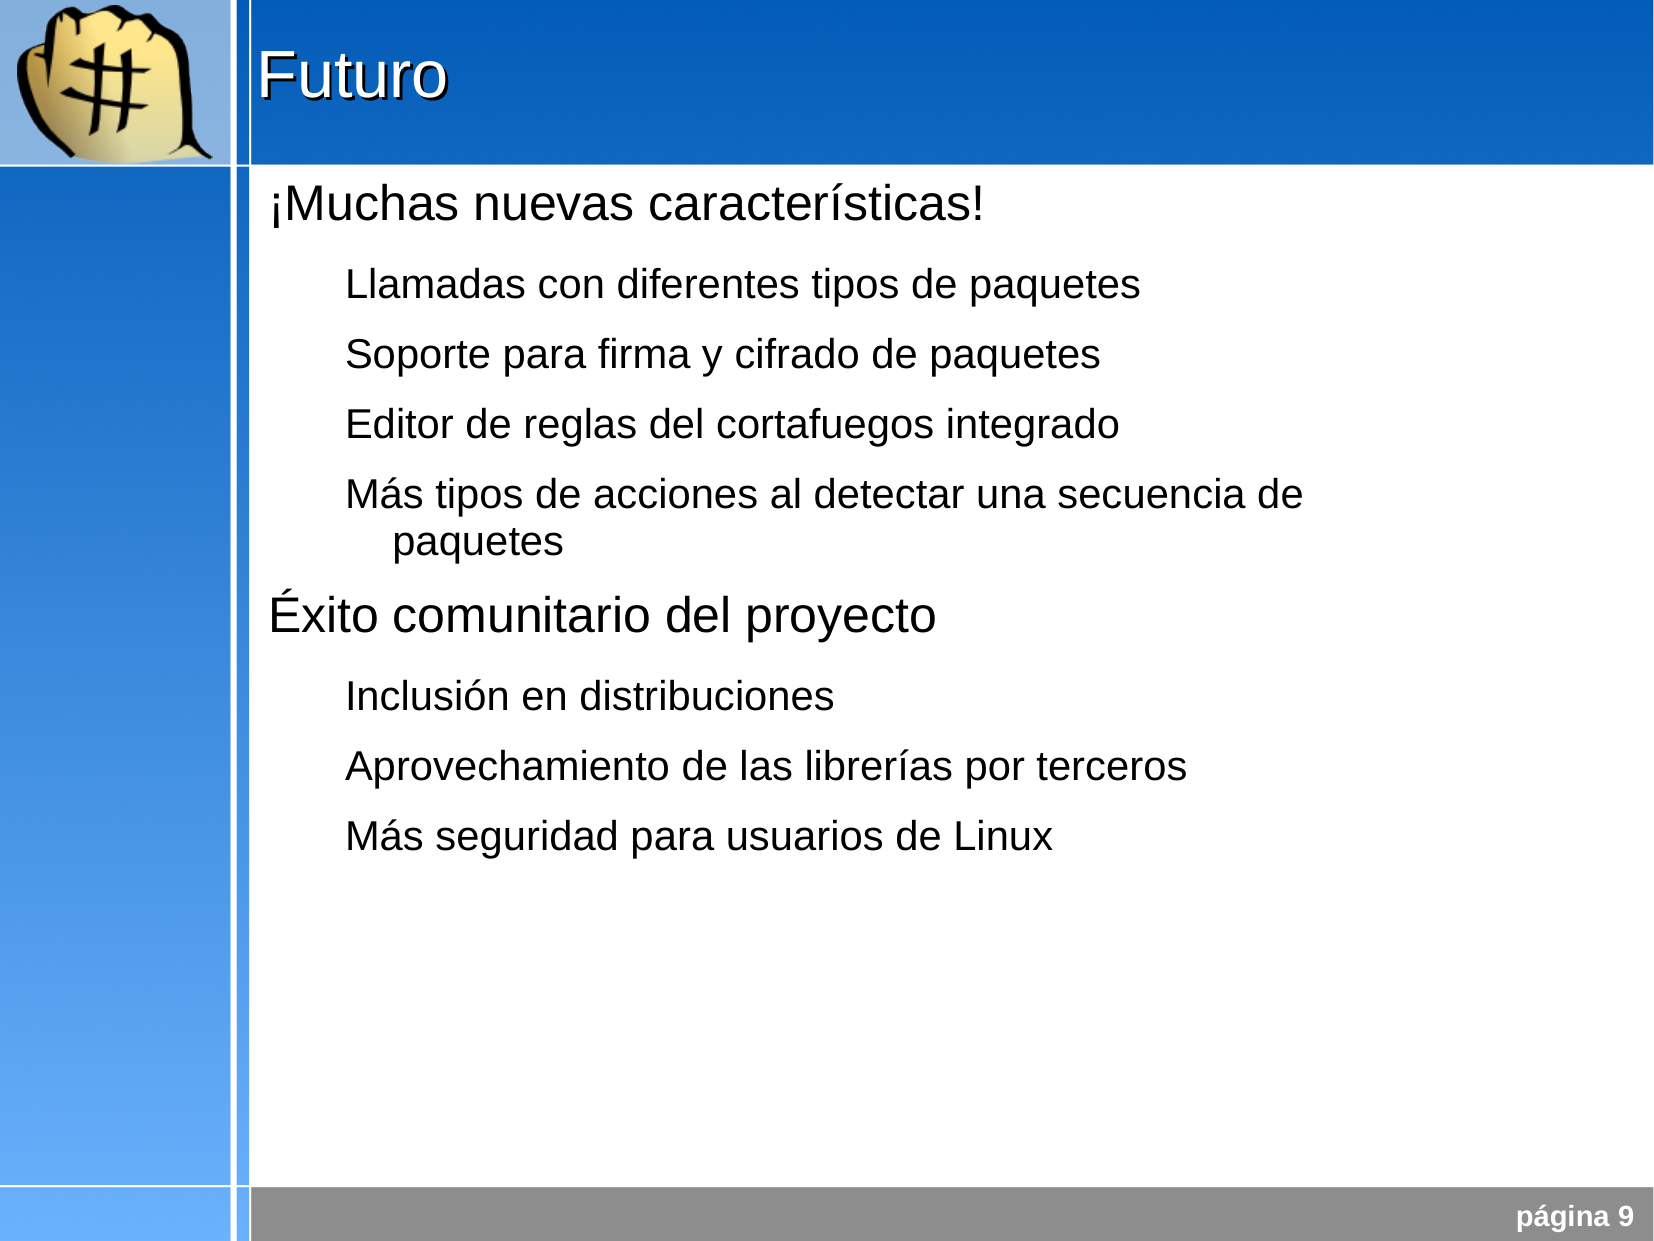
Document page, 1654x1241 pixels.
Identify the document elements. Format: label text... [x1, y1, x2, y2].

list ¡Muchas nuevas características! Llamadas con diferentes tipos de paquetes Soporte para firma y cifrado de paquetes Editor de reglas del cortafuegos integrado Más tipos de acciones al detectar una secuencia de paquetes Éxito comunitario del proyecto Inclusión en distribuciones Aprovechamiento de las librerías por terceros Más seguridad para usuarios de Linux [250, 175, 1477, 995]
picture [0, 0, 1654, 1241]
title Futuro [256, 0, 1482, 178]
